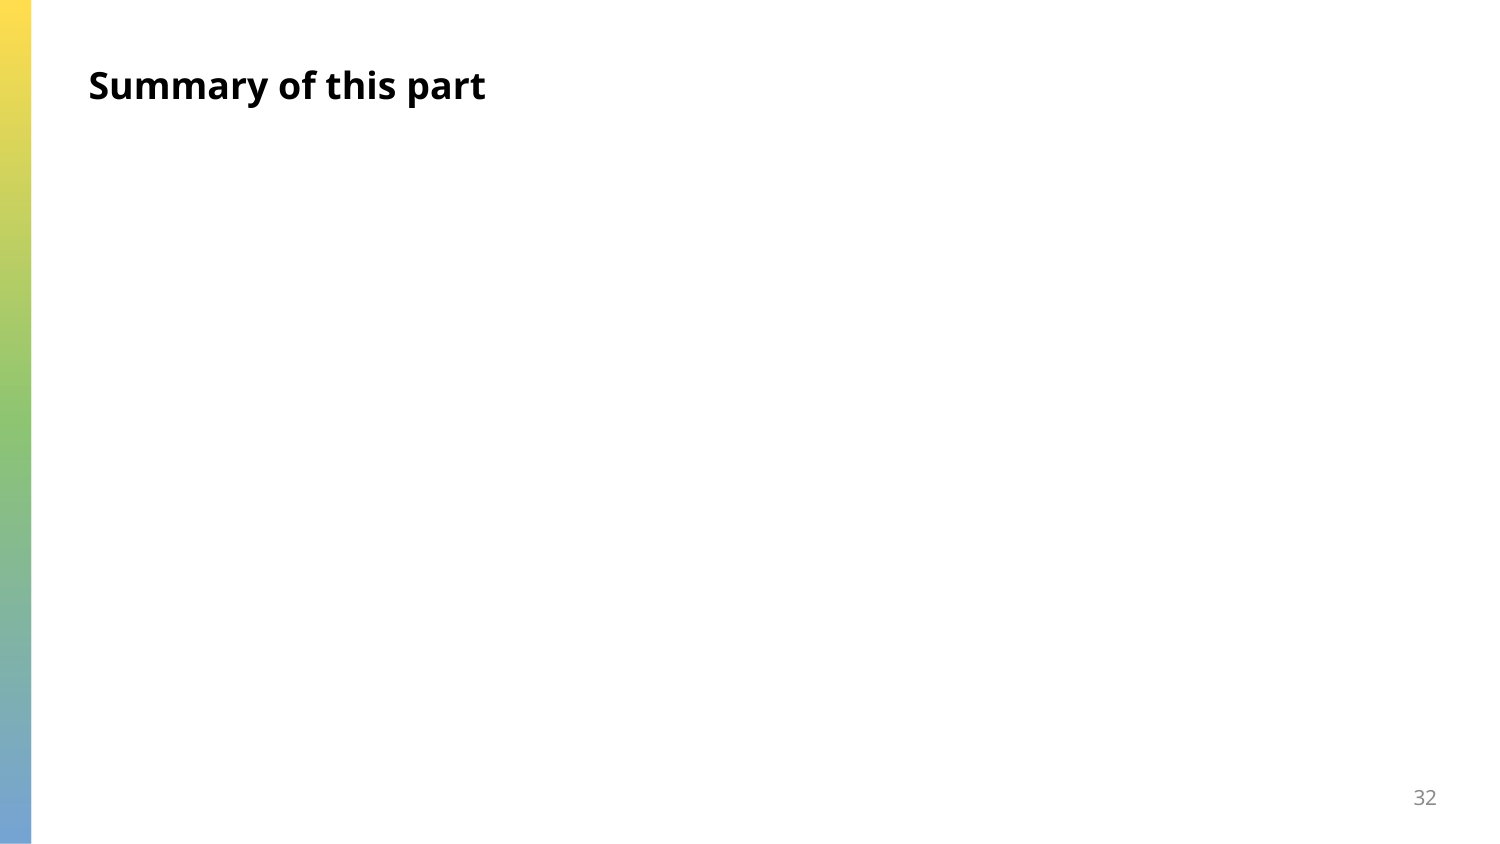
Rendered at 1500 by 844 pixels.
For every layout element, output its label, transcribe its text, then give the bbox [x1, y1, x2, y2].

picture [0, 0, 1500, 844]
list Summary of this part [88, 61, 1442, 157]
